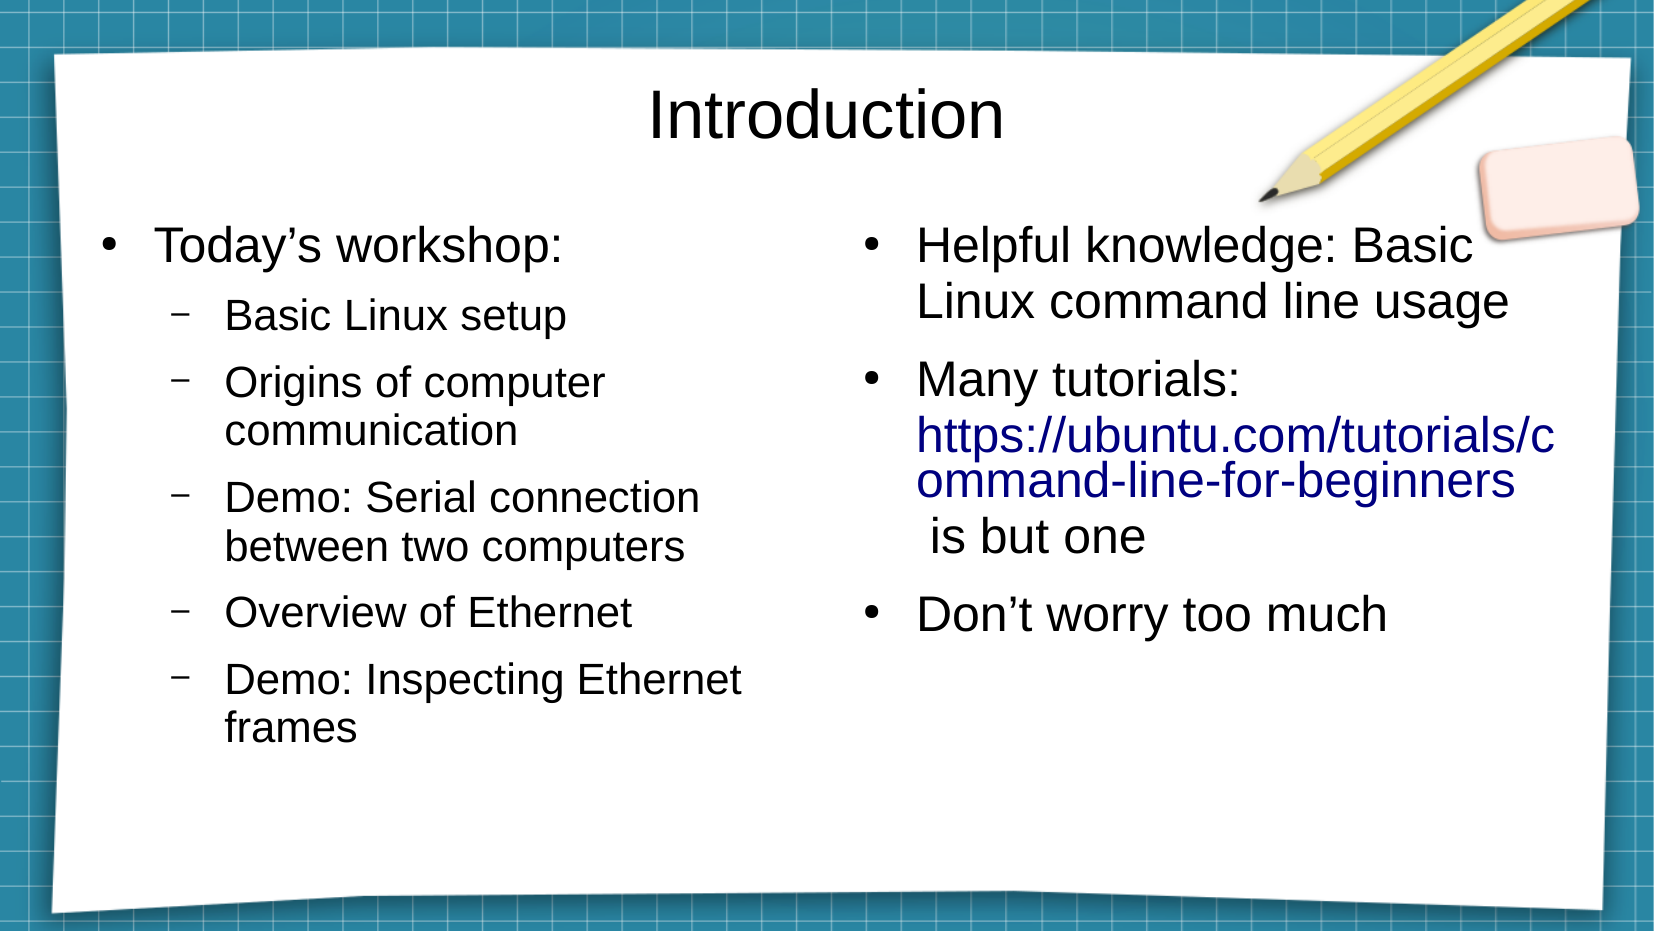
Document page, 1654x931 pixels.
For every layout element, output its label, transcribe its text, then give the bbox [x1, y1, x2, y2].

title Introduction [82, 37, 1571, 193]
list Helpful knowledge: Basic Linux command line usage Many tutorials: https://ubuntu.com/tutorials/command-line-for-beginners is but one Don’t worry too much [845, 217, 1572, 758]
list Today’s workshop: Basic Linux setup Origins of computer communication Demo: Serial connection between two computers Overview of Ethernet Demo: Inspecting Ethernet frames [82, 217, 809, 758]
picture [0, 0, 1654, 931]
